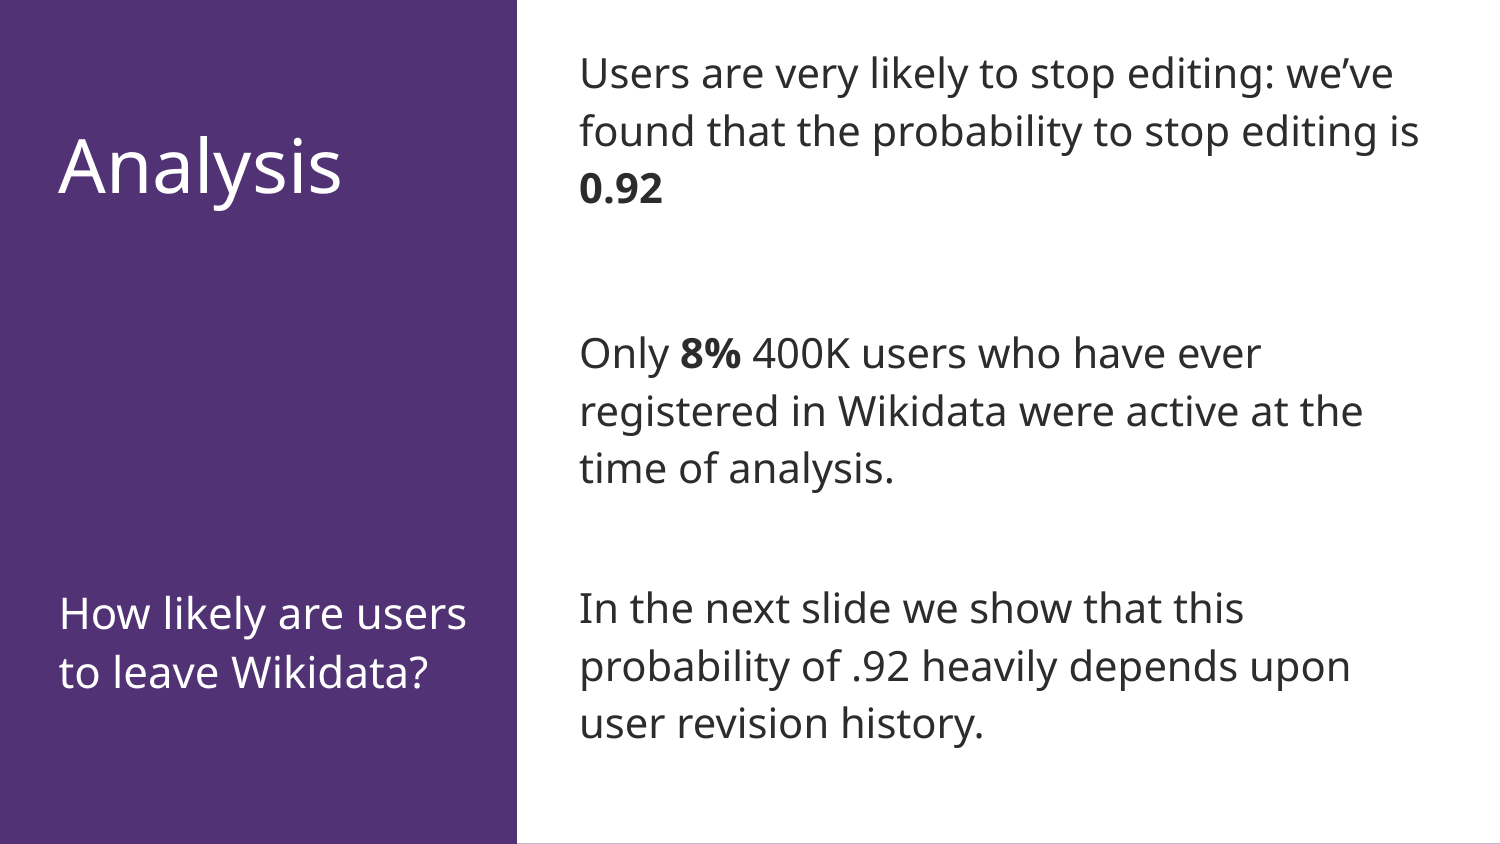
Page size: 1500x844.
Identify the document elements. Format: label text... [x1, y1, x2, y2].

list Users are very likely to stop editing: we’ve found that the probability to stop editing is 0.92 Only 8% 400K users who have ever registered in Wikidata were active at the time of analysis. In the next slide we show that this probability of .92 heavily depends upon user revision history. [564, 24, 1463, 806]
subtitle How likely are users to leave Wikidata? [43, 567, 507, 770]
title Analysis [43, 98, 485, 540]
